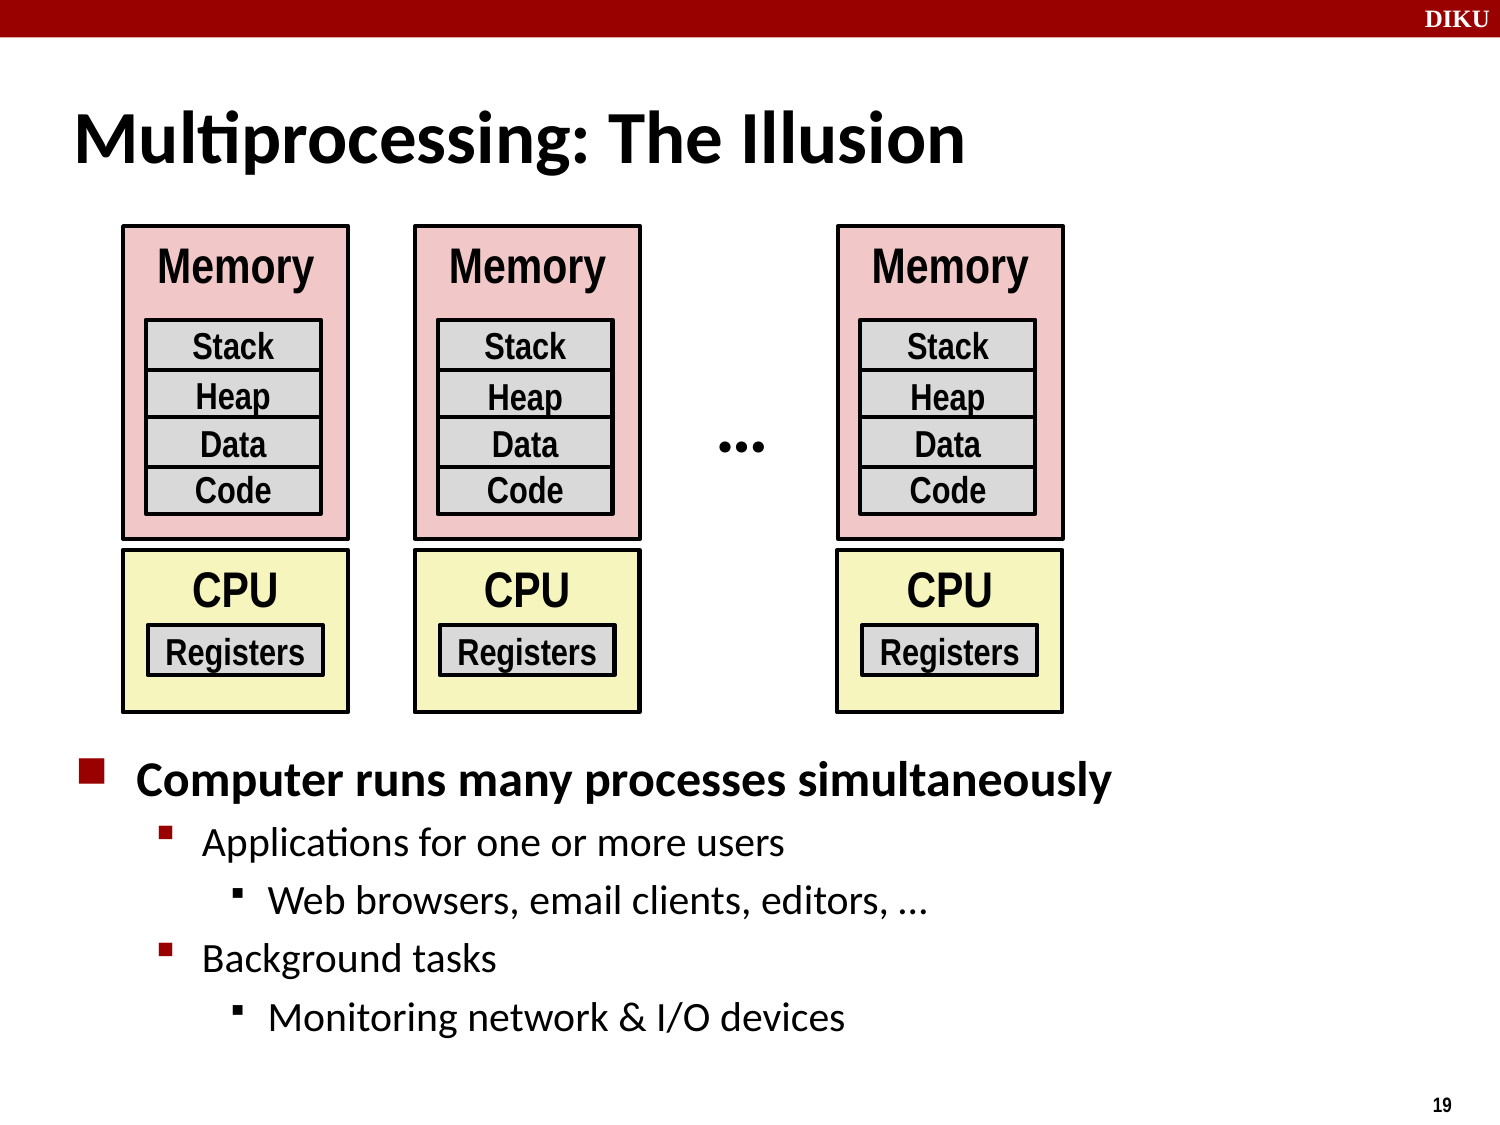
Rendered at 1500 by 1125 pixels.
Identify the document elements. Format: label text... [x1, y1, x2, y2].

title Multiprocessing: The Illusion [58, 71, 1304, 197]
text_box Heap [972, 393, 979, 407]
text_box Heap [257, 392, 264, 406]
text_box Registers [439, 624, 615, 675]
text_box Data [860, 417, 1036, 468]
text_box Code [860, 468, 1036, 514]
text_box CPU [122, 549, 348, 713]
text_box … [700, 369, 784, 475]
text_box Data [437, 417, 613, 468]
text_box Code [437, 468, 613, 514]
text_box CPU [837, 549, 1063, 713]
text_box Memory [415, 226, 641, 539]
text_box CPU [414, 549, 640, 713]
text_box Data [145, 417, 321, 468]
text_box Registers [862, 624, 1038, 675]
text_box Heap [550, 393, 557, 407]
text_box Heap [437, 369, 613, 417]
text_box Stack [145, 319, 321, 369]
text_box Heap [145, 369, 321, 417]
text_box Memory [123, 226, 349, 539]
list Computer runs many processes simultaneously Applications for one or more users Web browsers, email clients, editors, … Background tasks Monitoring network & I/O devices [65, 738, 1361, 1063]
text_box Code [145, 468, 321, 514]
text_box Heap [860, 369, 1036, 417]
text_box Stack [860, 319, 1036, 369]
text_box Registers [147, 624, 323, 675]
text_box Memory [837, 226, 1063, 539]
text_box Stack [437, 319, 613, 369]
